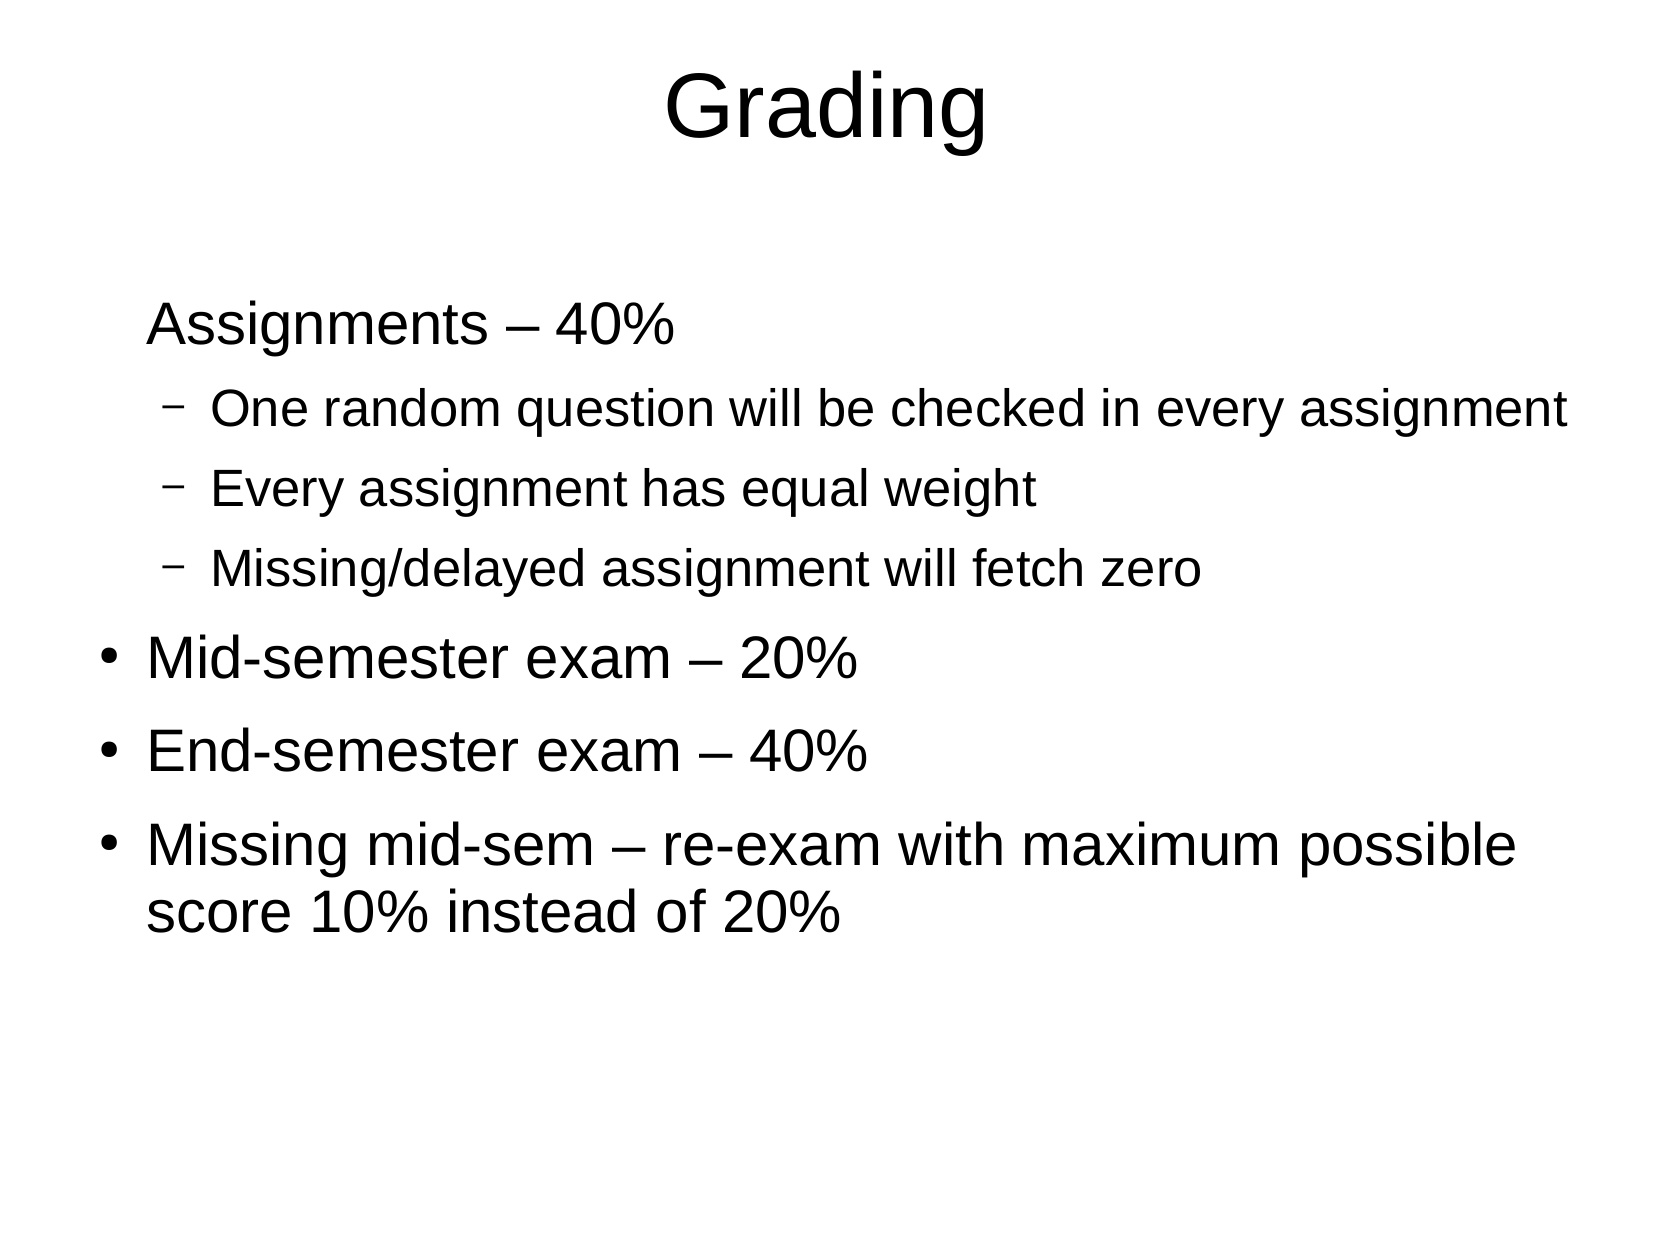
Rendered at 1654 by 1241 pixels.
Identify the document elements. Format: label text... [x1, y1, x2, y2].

title Grading [82, 2, 1571, 210]
list Assignments – 40% One random question will be checked in every assignment Every assignment has equal weight Missing/delayed assignment will fetch zero Mid-semester exam – 20% End-semester exam – 40% Missing mid-sem – re-exam with maximum possible score 10% instead of 20% [82, 290, 1571, 1010]
